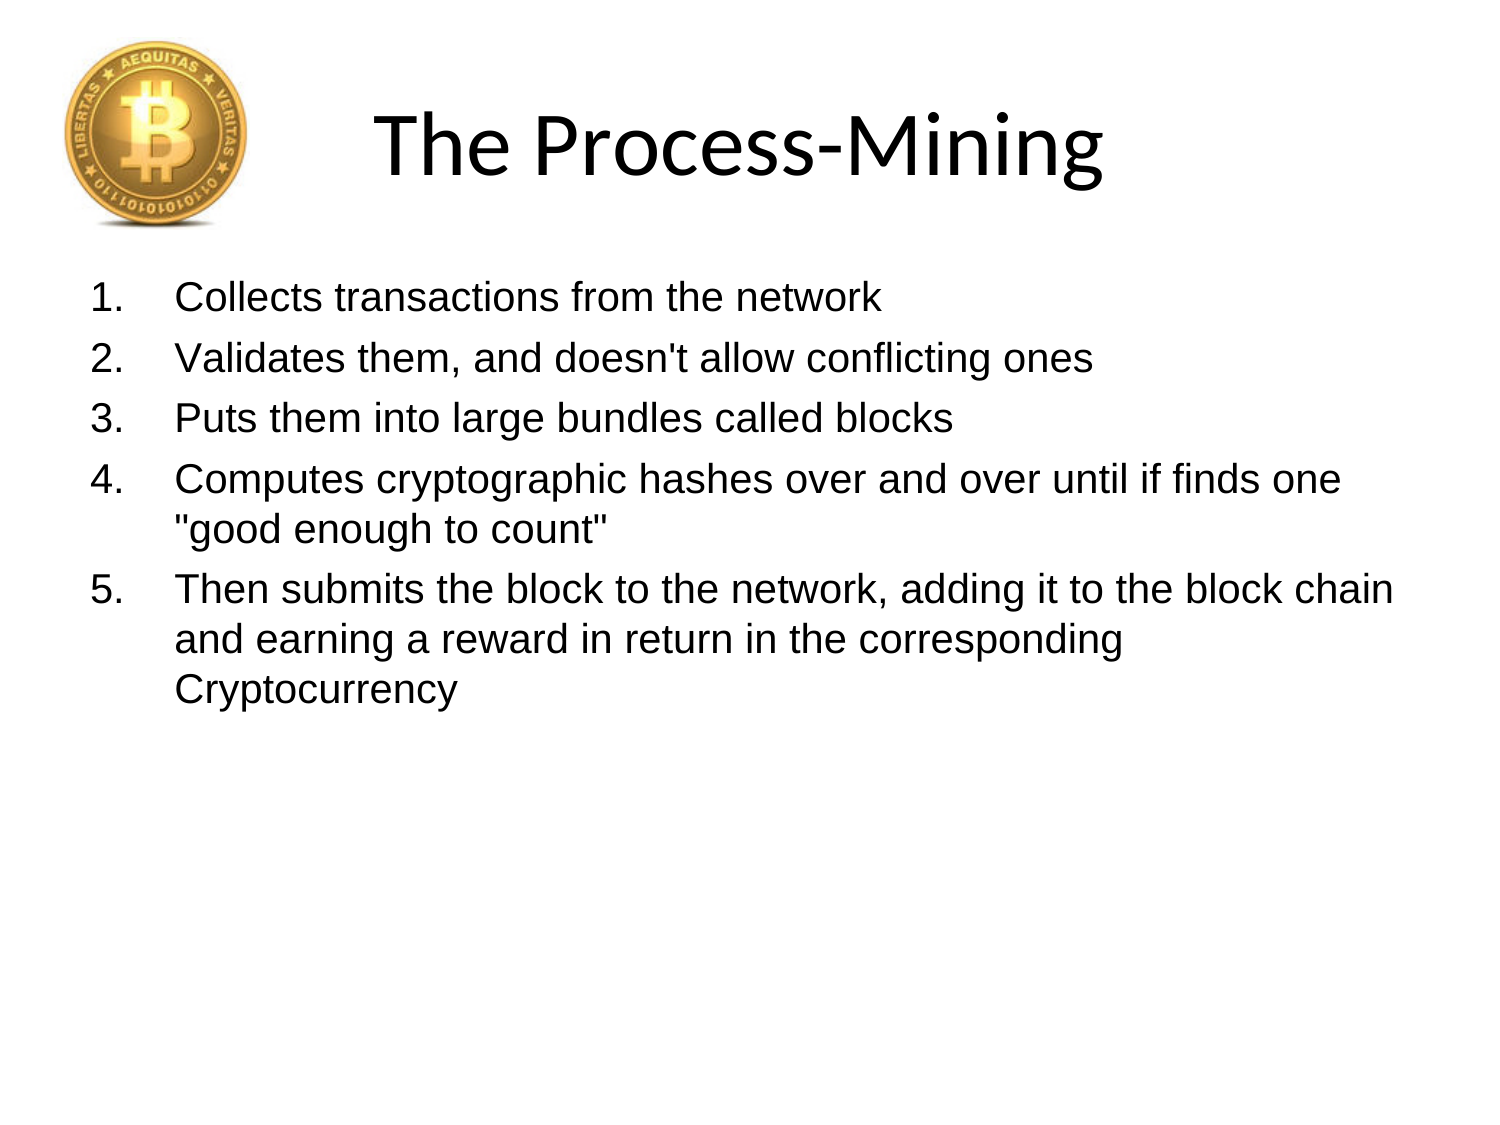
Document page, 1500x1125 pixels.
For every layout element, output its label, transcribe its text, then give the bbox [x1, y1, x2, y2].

list Collects transactions from the network Validates them, and doesn't allow conflicting ones Puts them into large bundles called blocks Computes cryptographic hashes over and over until if finds one "good enough to count" Then submits the block to the network, adding it to the block chain and earning a reward in return in the corresponding Cryptocurrency [75, 262, 1426, 1005]
picture [62, 37, 250, 230]
title The Process-Mining [75, 45, 1426, 233]
